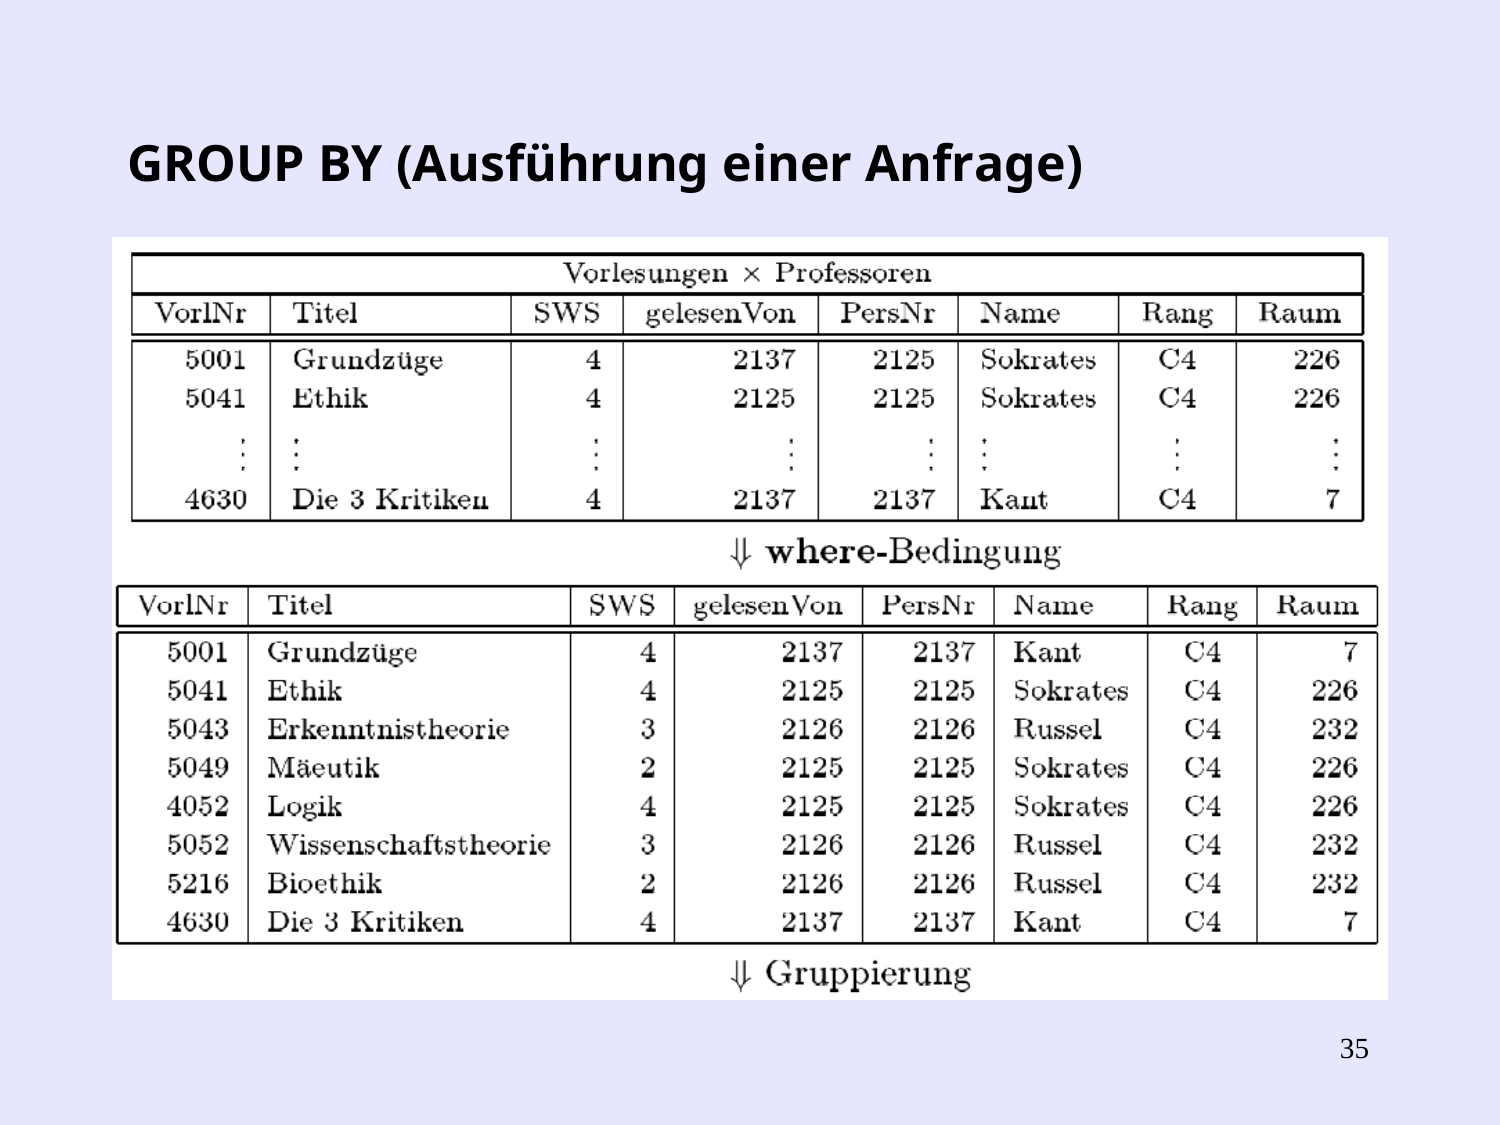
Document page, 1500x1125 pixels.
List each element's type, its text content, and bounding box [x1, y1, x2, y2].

picture [112, 237, 1388, 1000]
title GROUP BY (Ausführung einer Anfrage)‏ [112, 99, 1388, 226]
